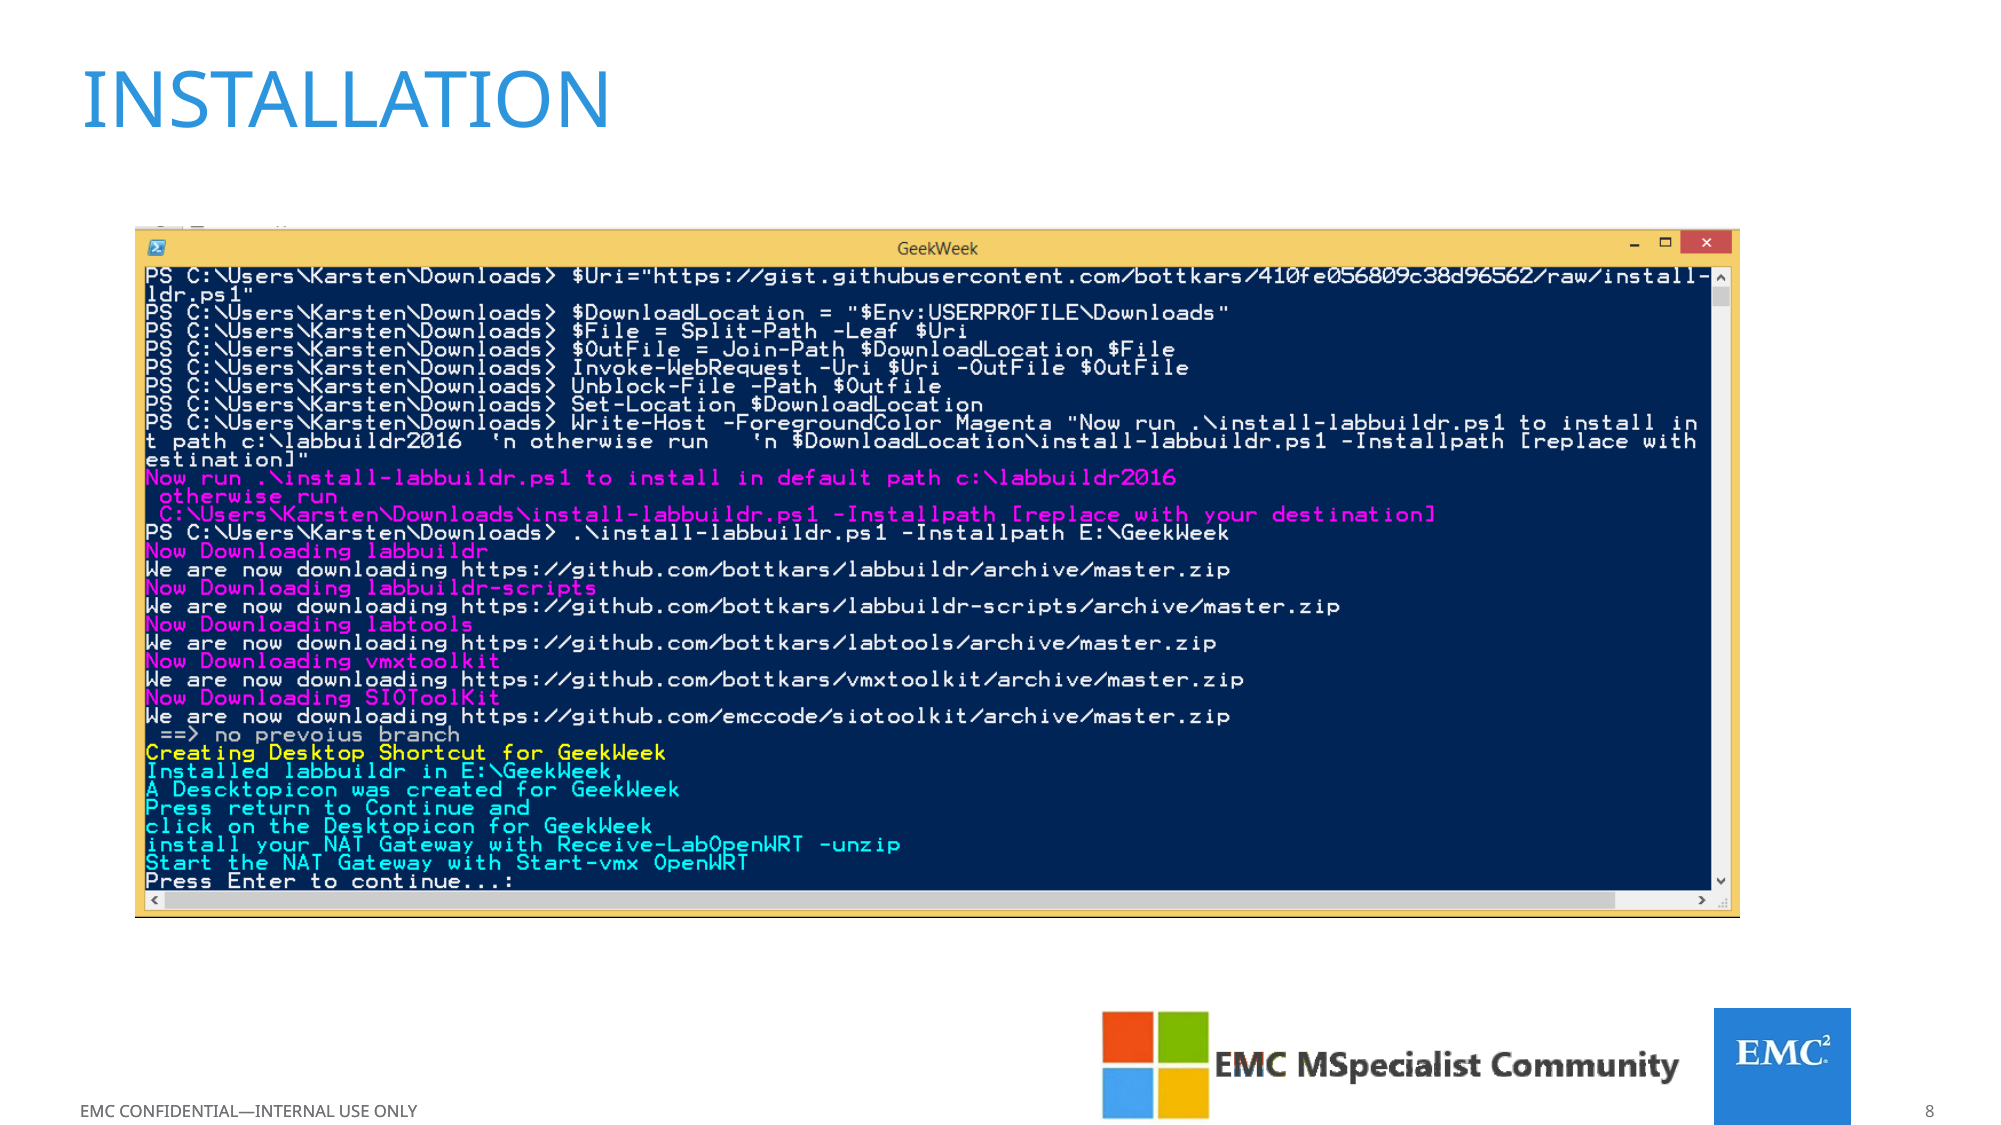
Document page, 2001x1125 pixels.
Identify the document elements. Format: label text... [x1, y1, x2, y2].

picture [135, 226, 1740, 918]
title Installation [82, 50, 1933, 144]
